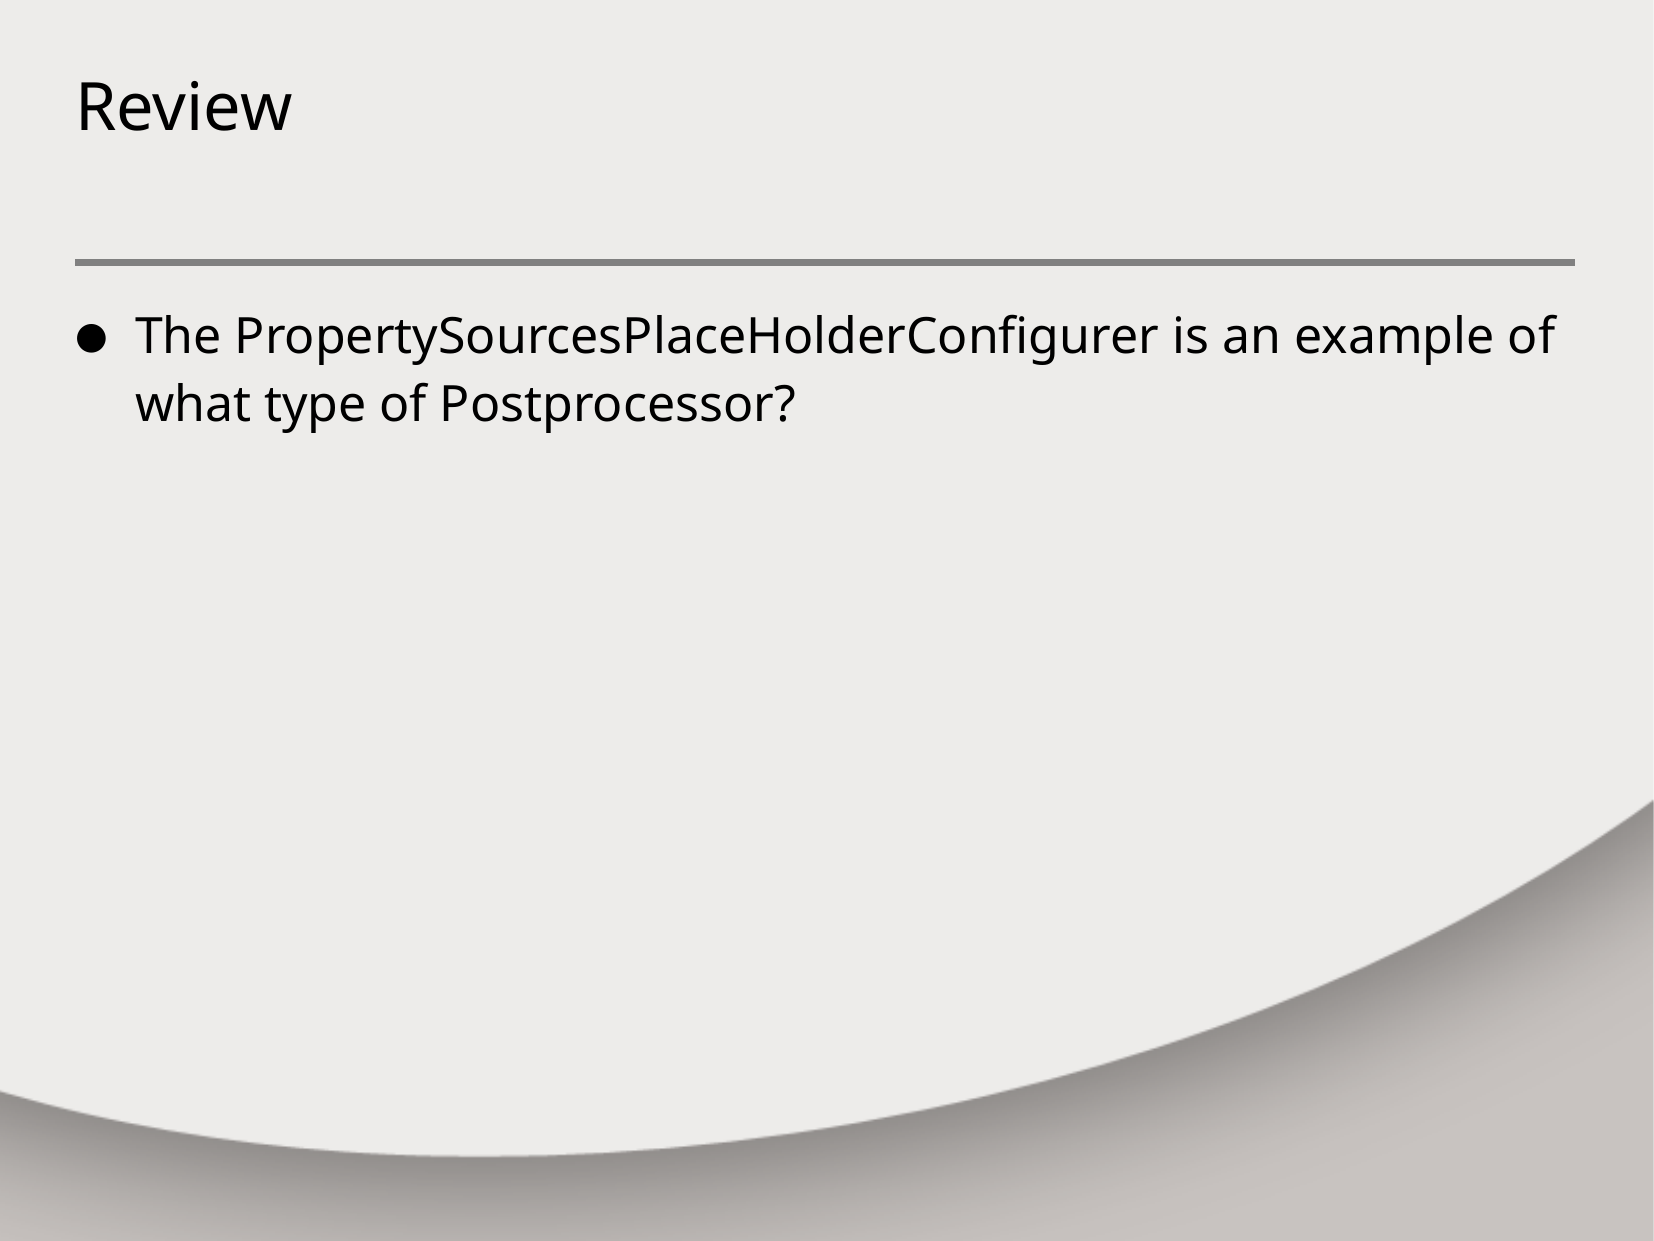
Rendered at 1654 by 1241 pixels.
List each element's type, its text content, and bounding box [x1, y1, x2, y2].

list The PropertySourcesPlaceHolderConfigurer is an example of what type of Postprocessor? [75, 300, 1576, 1163]
title Review [75, 75, 1576, 226]
picture [0, 0, 1654, 1241]
